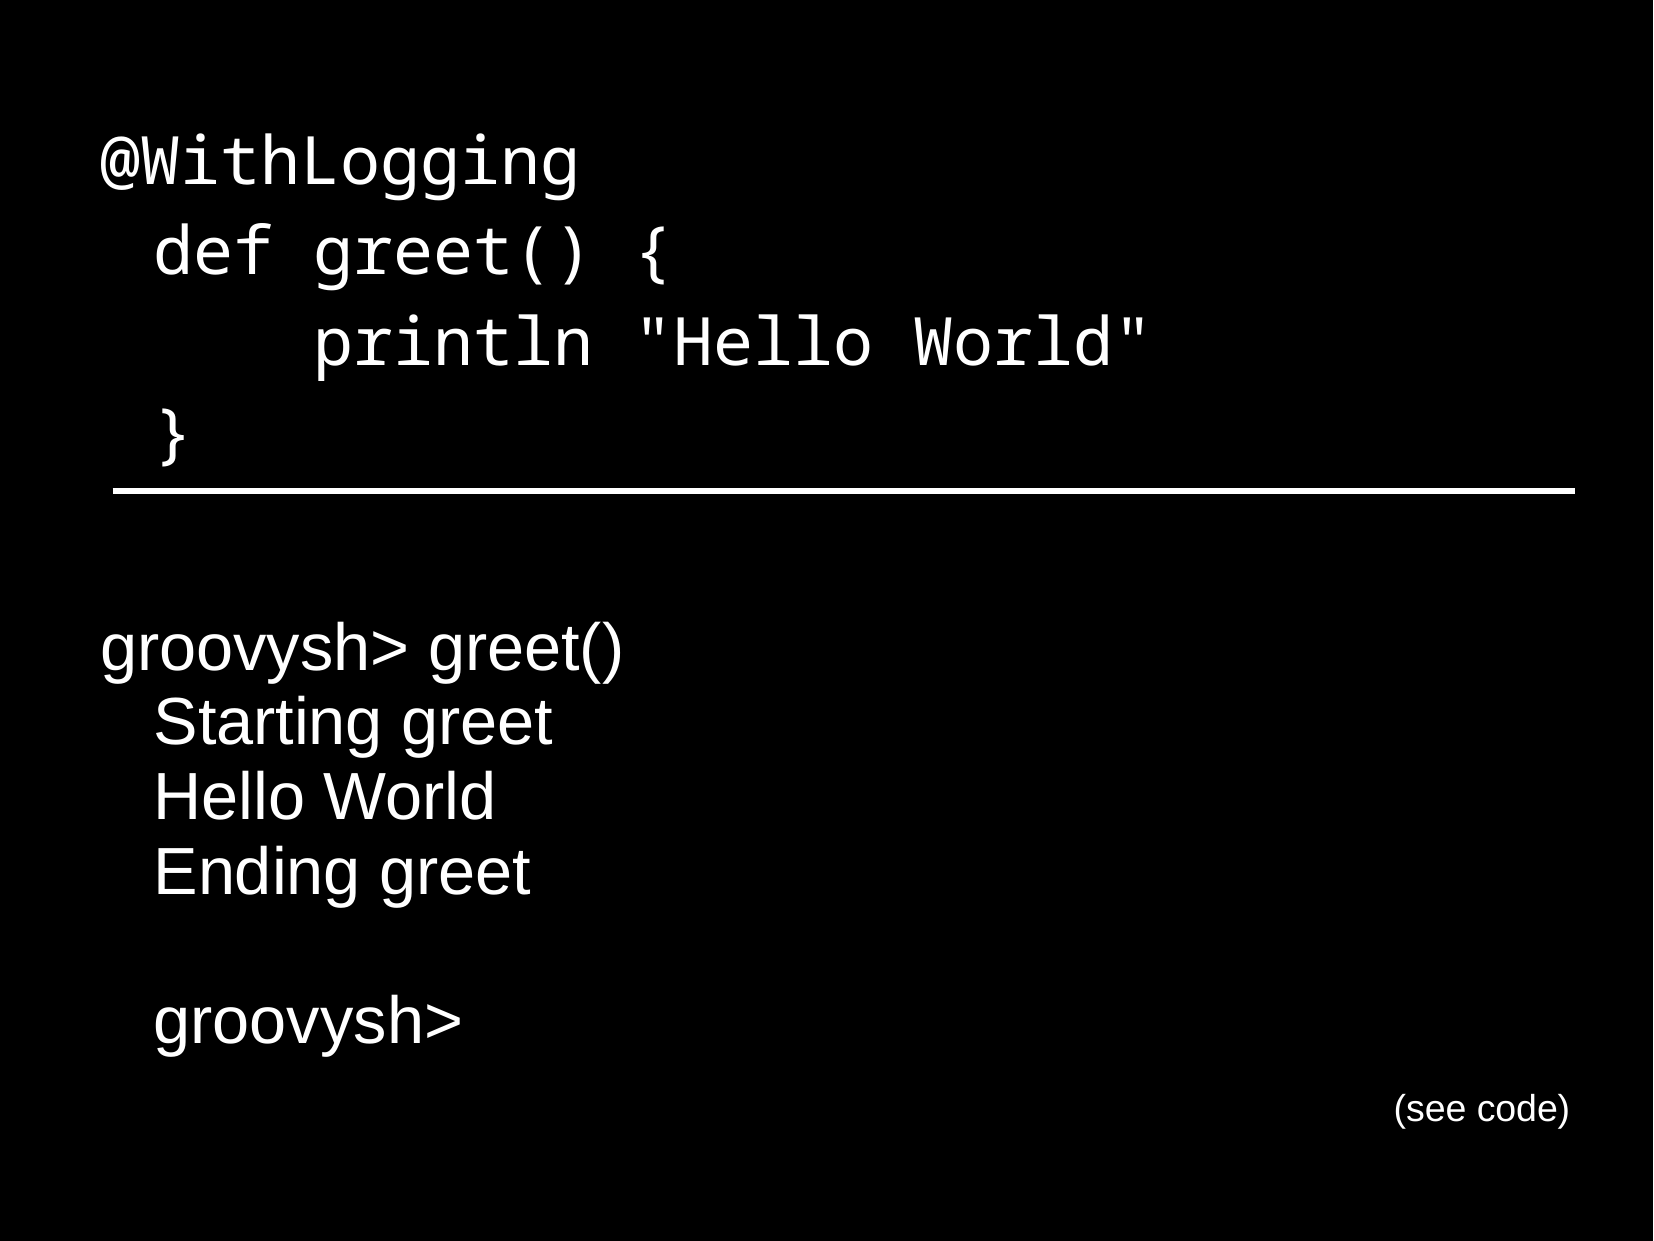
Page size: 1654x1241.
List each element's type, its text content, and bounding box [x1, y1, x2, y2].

list @WithLogging def greet() { println "Hello World" } groovysh> greet() Starting greet Hello World Ending greet groovysh> (see code) [82, 112, 1571, 1140]
